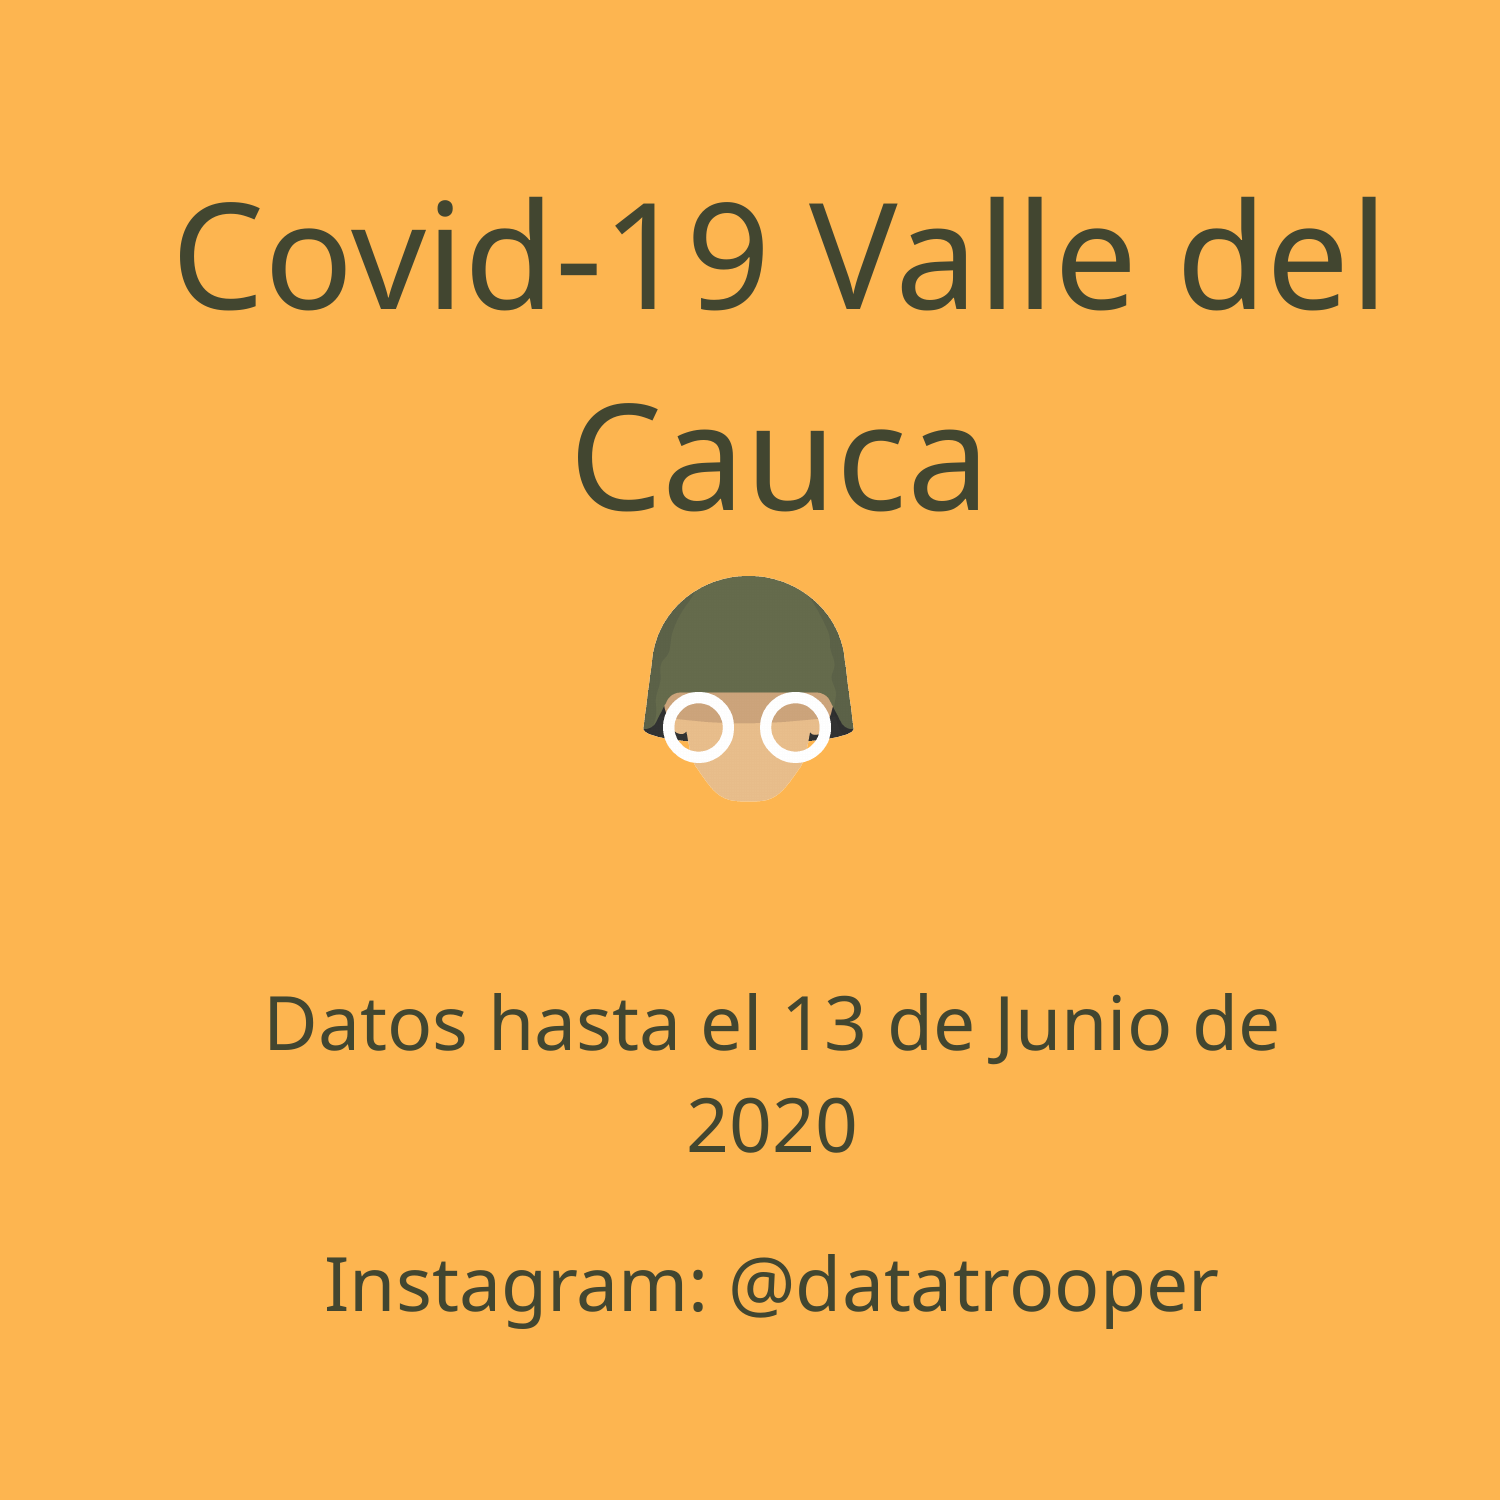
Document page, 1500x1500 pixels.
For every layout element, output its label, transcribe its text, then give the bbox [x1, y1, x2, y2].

title Datos hasta el 13 de Junio de 2020 [255, 975, 1290, 1171]
title Instagram: @datatrooper [255, 1185, 1291, 1381]
title Covid-19 Valle del Cauca [105, 104, 1455, 601]
picture [600, 509, 886, 883]
